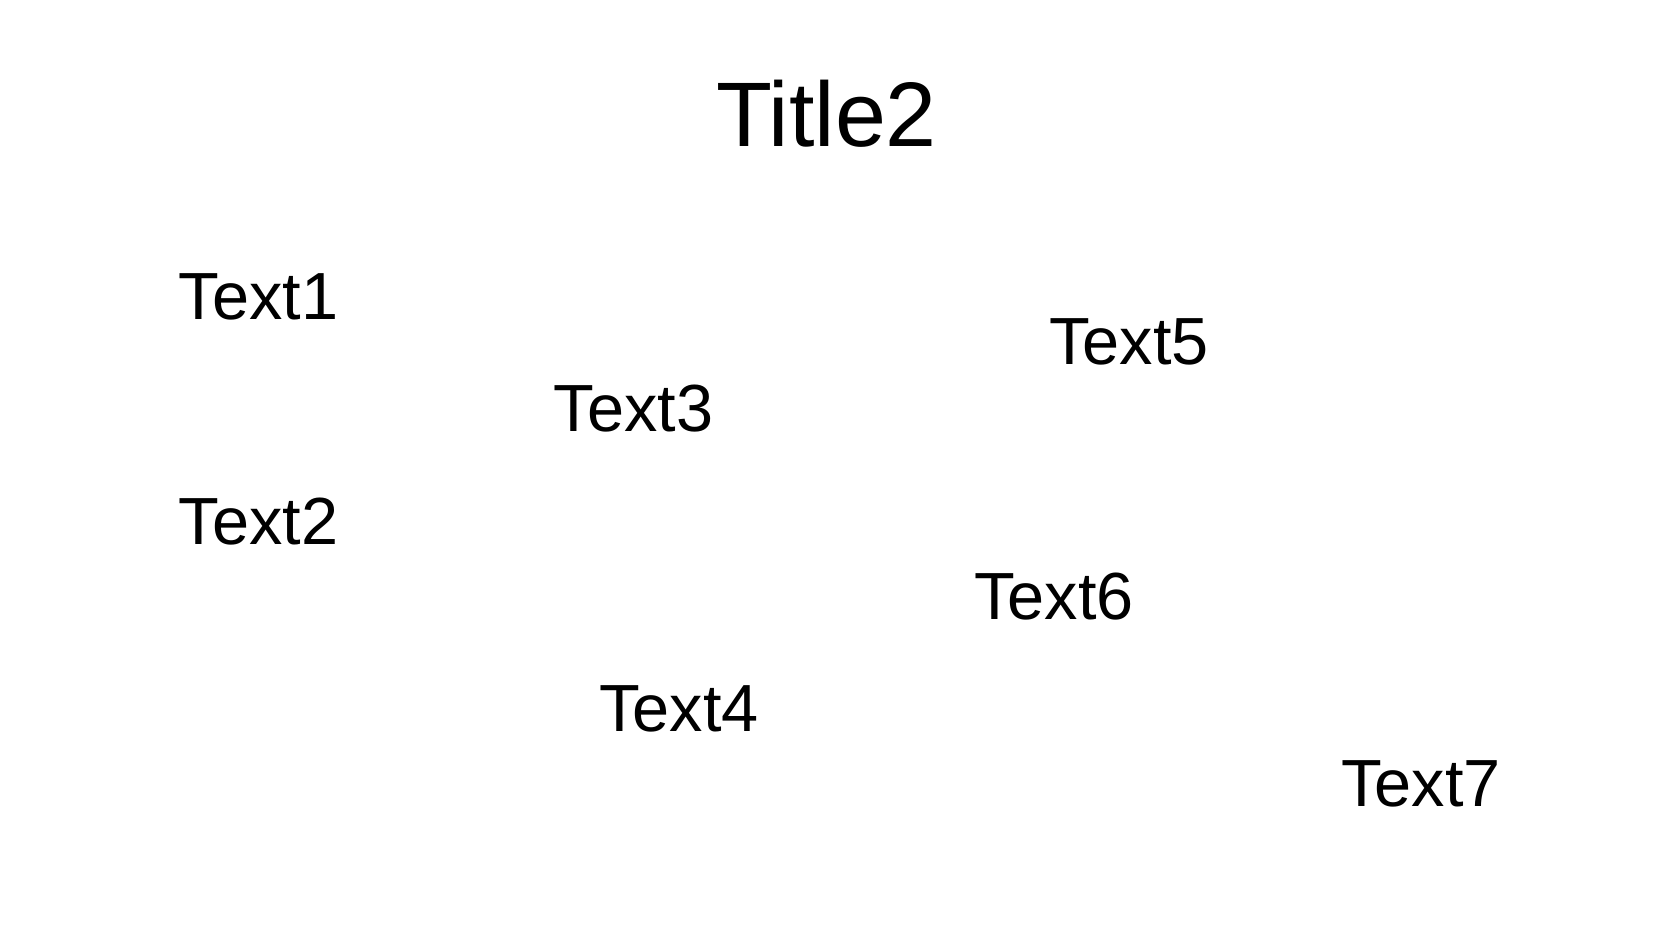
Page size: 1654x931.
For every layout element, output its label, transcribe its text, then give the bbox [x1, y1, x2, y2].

text_box Text1 [150, 255, 368, 338]
text_box Text4 [570, 667, 788, 751]
text_box Text7 [1312, 742, 1530, 826]
title Title2 [82, 37, 1571, 193]
text_box Text5 [1020, 300, 1238, 383]
text_box Text6 [945, 555, 1163, 638]
text_box Text3 [525, 367, 743, 451]
text_box Text2 [150, 480, 368, 563]
